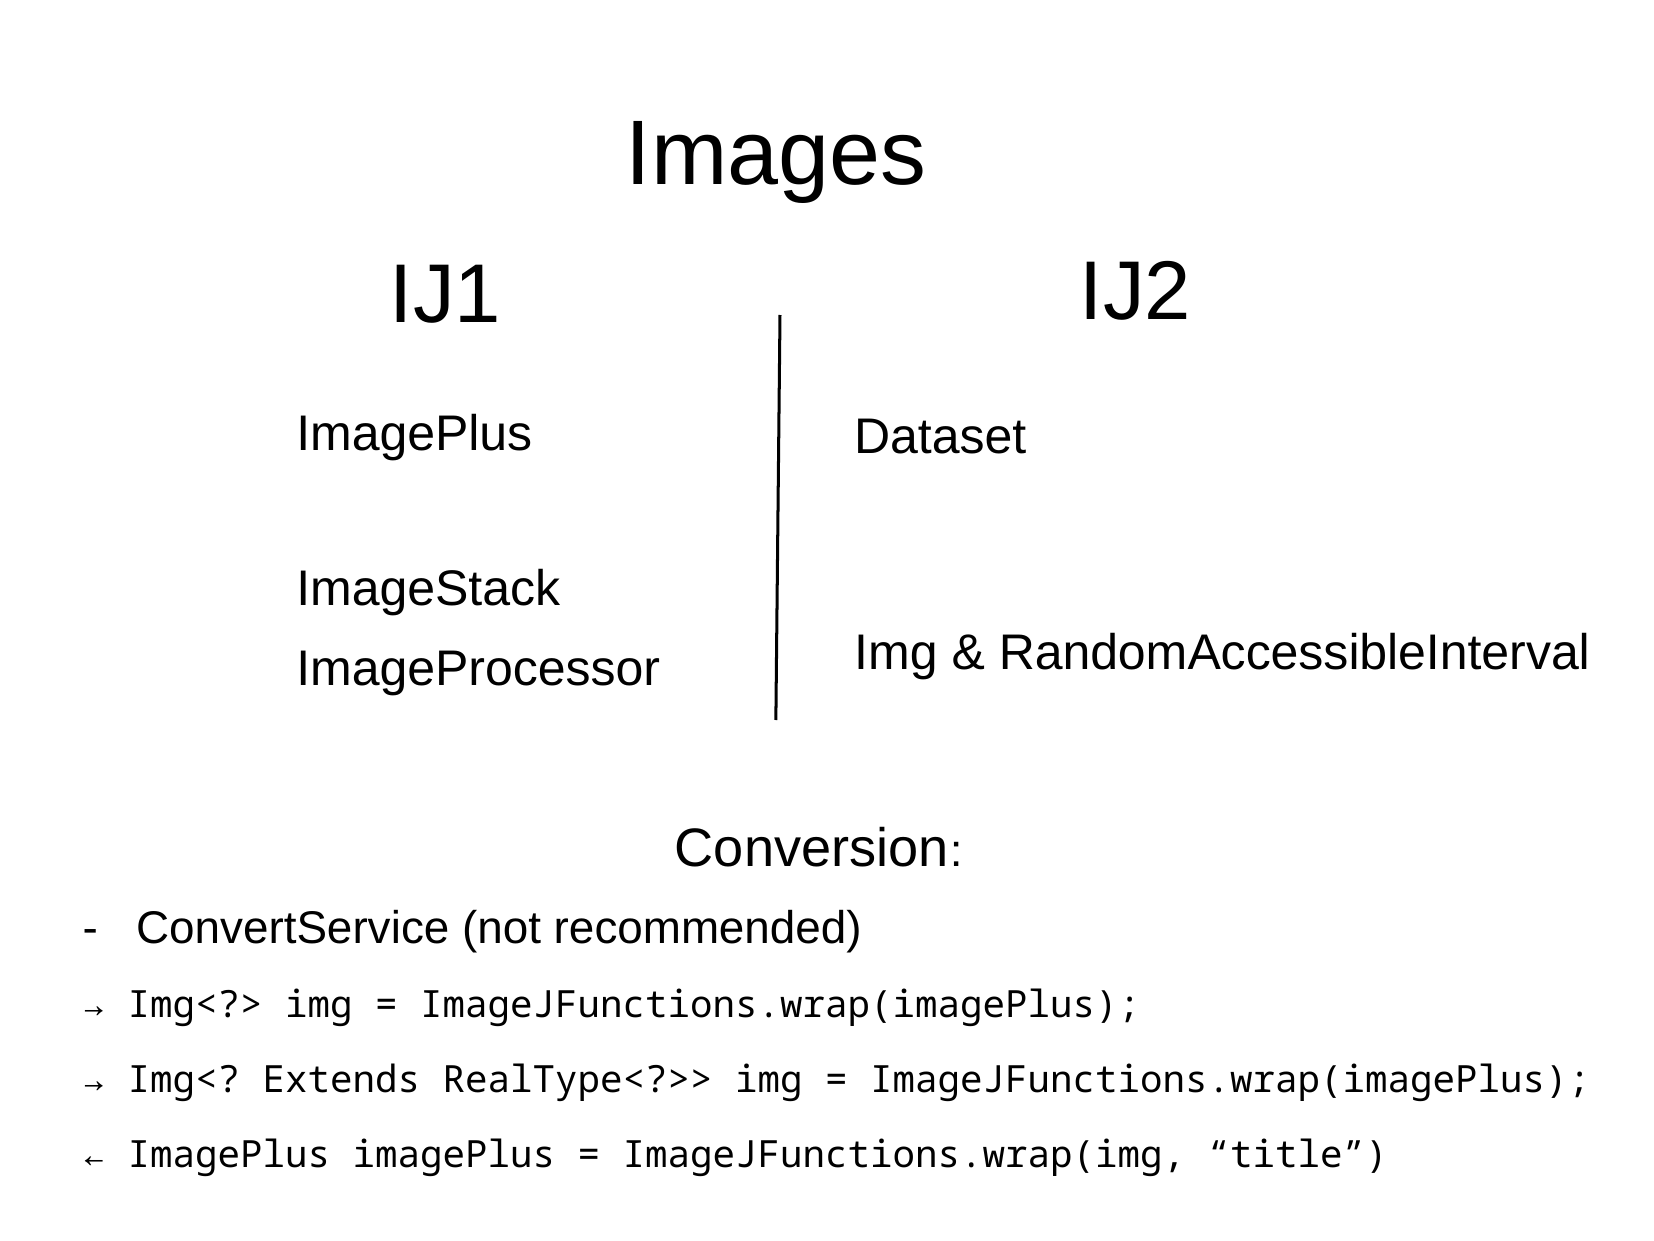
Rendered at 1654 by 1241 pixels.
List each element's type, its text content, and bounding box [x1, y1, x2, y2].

text_box IJ1 [375, 240, 516, 348]
title Images [82, 49, 1471, 257]
text_box ImagePlus ImageStack ImageProcessor [281, 398, 676, 704]
text_box IJ2 [1065, 237, 1206, 346]
text_box Conversion: - ConvertService (not recommended) → Img<?> img = ImageJFunctions.wrap(imagePlus); → Img<? Extends RealType<?>> img = ImageJFunctions.wrap(imagePlus); ← ImagePlus imagePlus = ImageJFunctions.wrap(img, “title”) [32, 810, 1606, 1164]
text_box Dataset Img & RandomAccessibleInterval [839, 401, 1606, 688]
